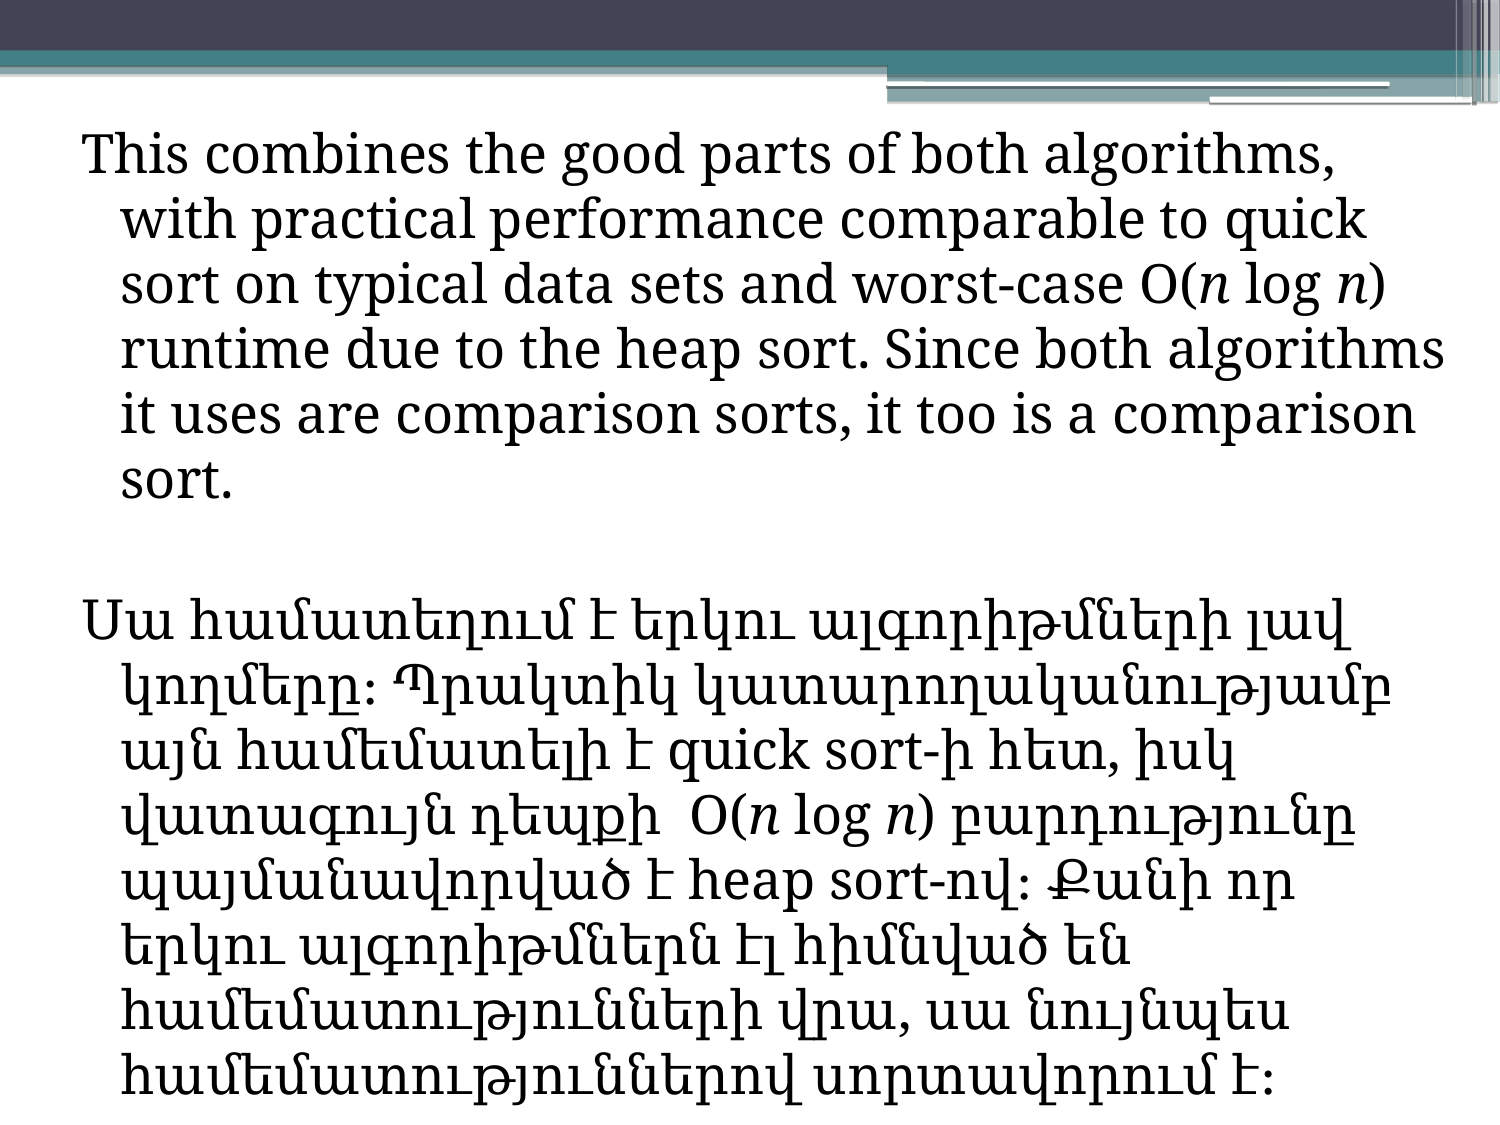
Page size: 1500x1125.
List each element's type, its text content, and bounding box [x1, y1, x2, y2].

list This combines the good parts of both algorithms, with practical performance comparable to quick sort on typical data sets and worst-case O(n log n) runtime due to the heap sort. Since both algorithms it uses are comparison sorts, it too is a comparison sort. Սա համատեղում է երկու ալգորիթմների լավ կողմերը։ Պրակտիկ կատարողականությամբ այն համեմատելի է quick sort-ի հետ, իսկ վատագույն դեպքի O(n log n) բարդությունը պայմանավորված է heap sort-ով։ Քանի որ երկու ալգորիթմներն էլ հիմնված են համեմատությունների վրա, սա նույնպես համեմատություններով սորտավորում է։ [50, 112, 1463, 1125]
